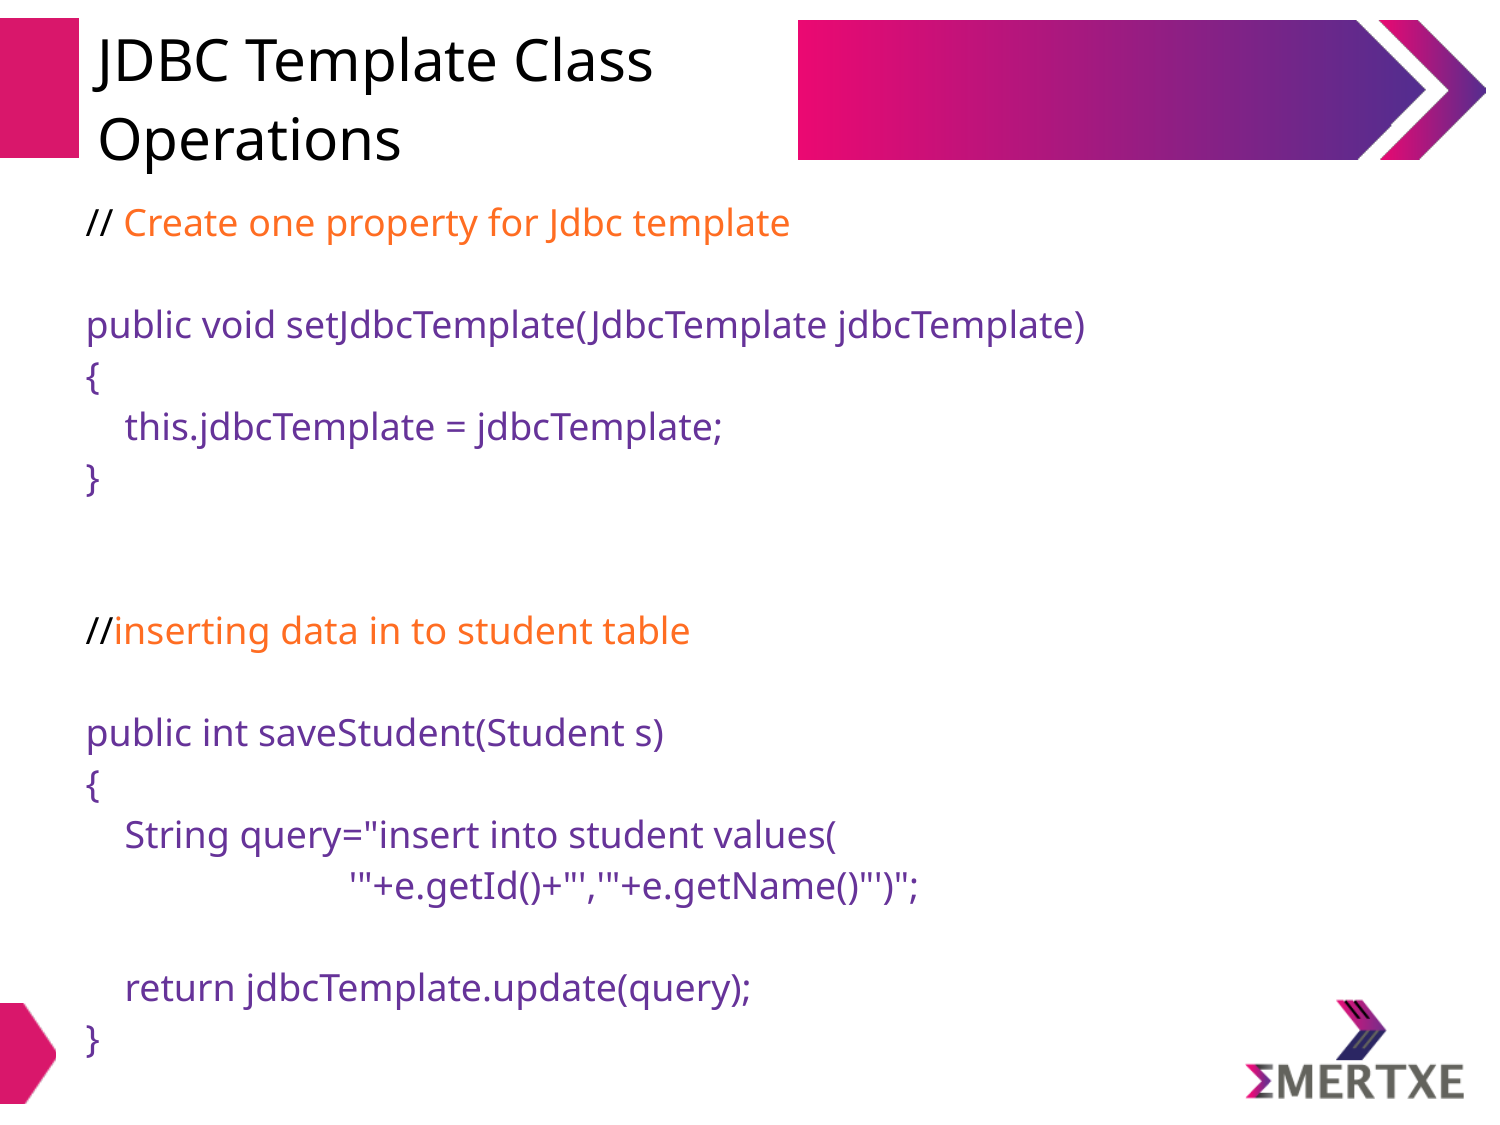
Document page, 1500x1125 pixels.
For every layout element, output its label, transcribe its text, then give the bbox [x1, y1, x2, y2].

picture [1245, 1028, 1465, 1099]
text_box // Create one property for Jdbc template public void setJdbcTemplate(JdbcTemplate jdbcTemplate) { this.jdbcTemplate = jdbcTemplate; } //inserting data in to student table public int saveStudent(Student s) { String query="insert into student values( '"+e.getId()+"','"+e.getName()"')"; return jdbcTemplate.update(query); } [70, 188, 1489, 1028]
picture [798, 20, 1486, 160]
text_box JDBC Template Class Operations [82, 11, 792, 163]
